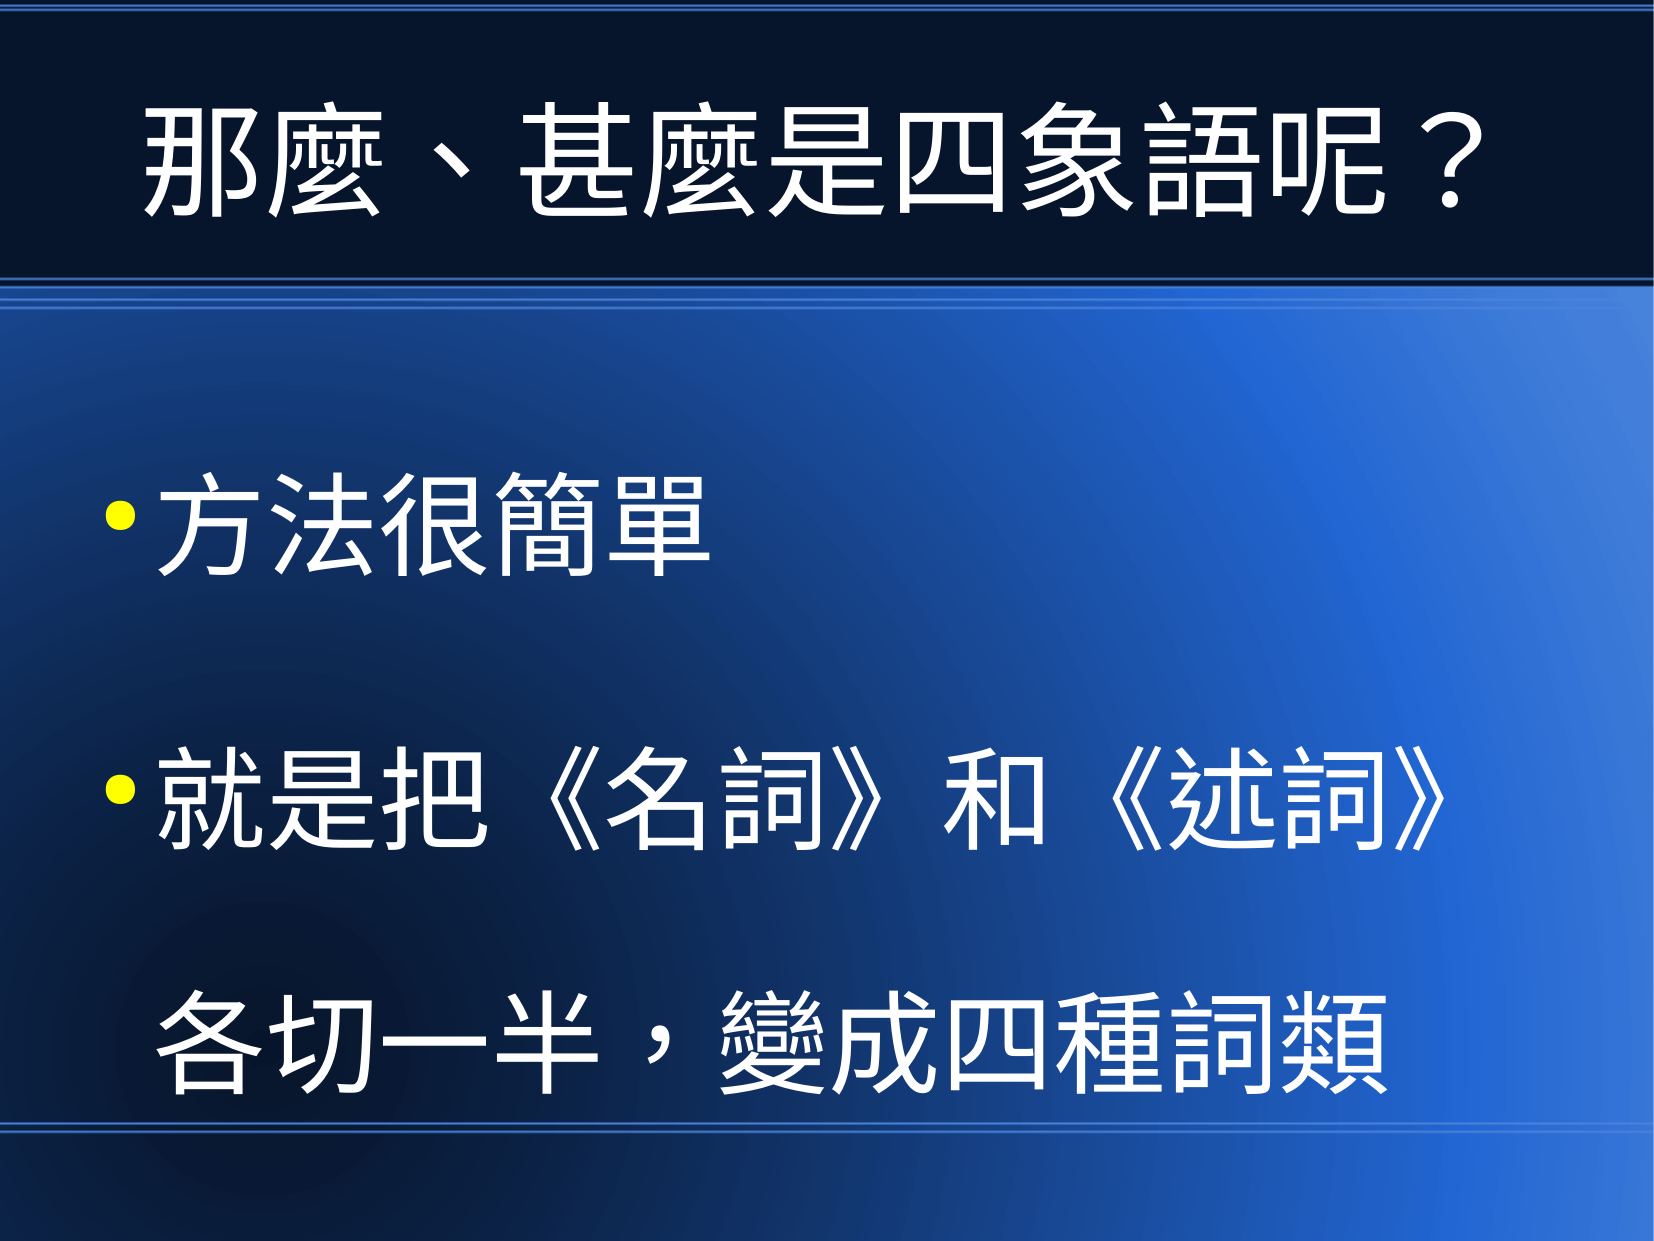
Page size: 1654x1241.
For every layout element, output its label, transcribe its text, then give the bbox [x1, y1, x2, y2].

title 那麼、甚麼是四象語呢？ [82, 49, 1571, 257]
picture [0, 0, 1654, 1241]
list 方法很簡單 就是把《名詞》和《述詞》各切一半，變成四種詞類 [82, 355, 1571, 1241]
